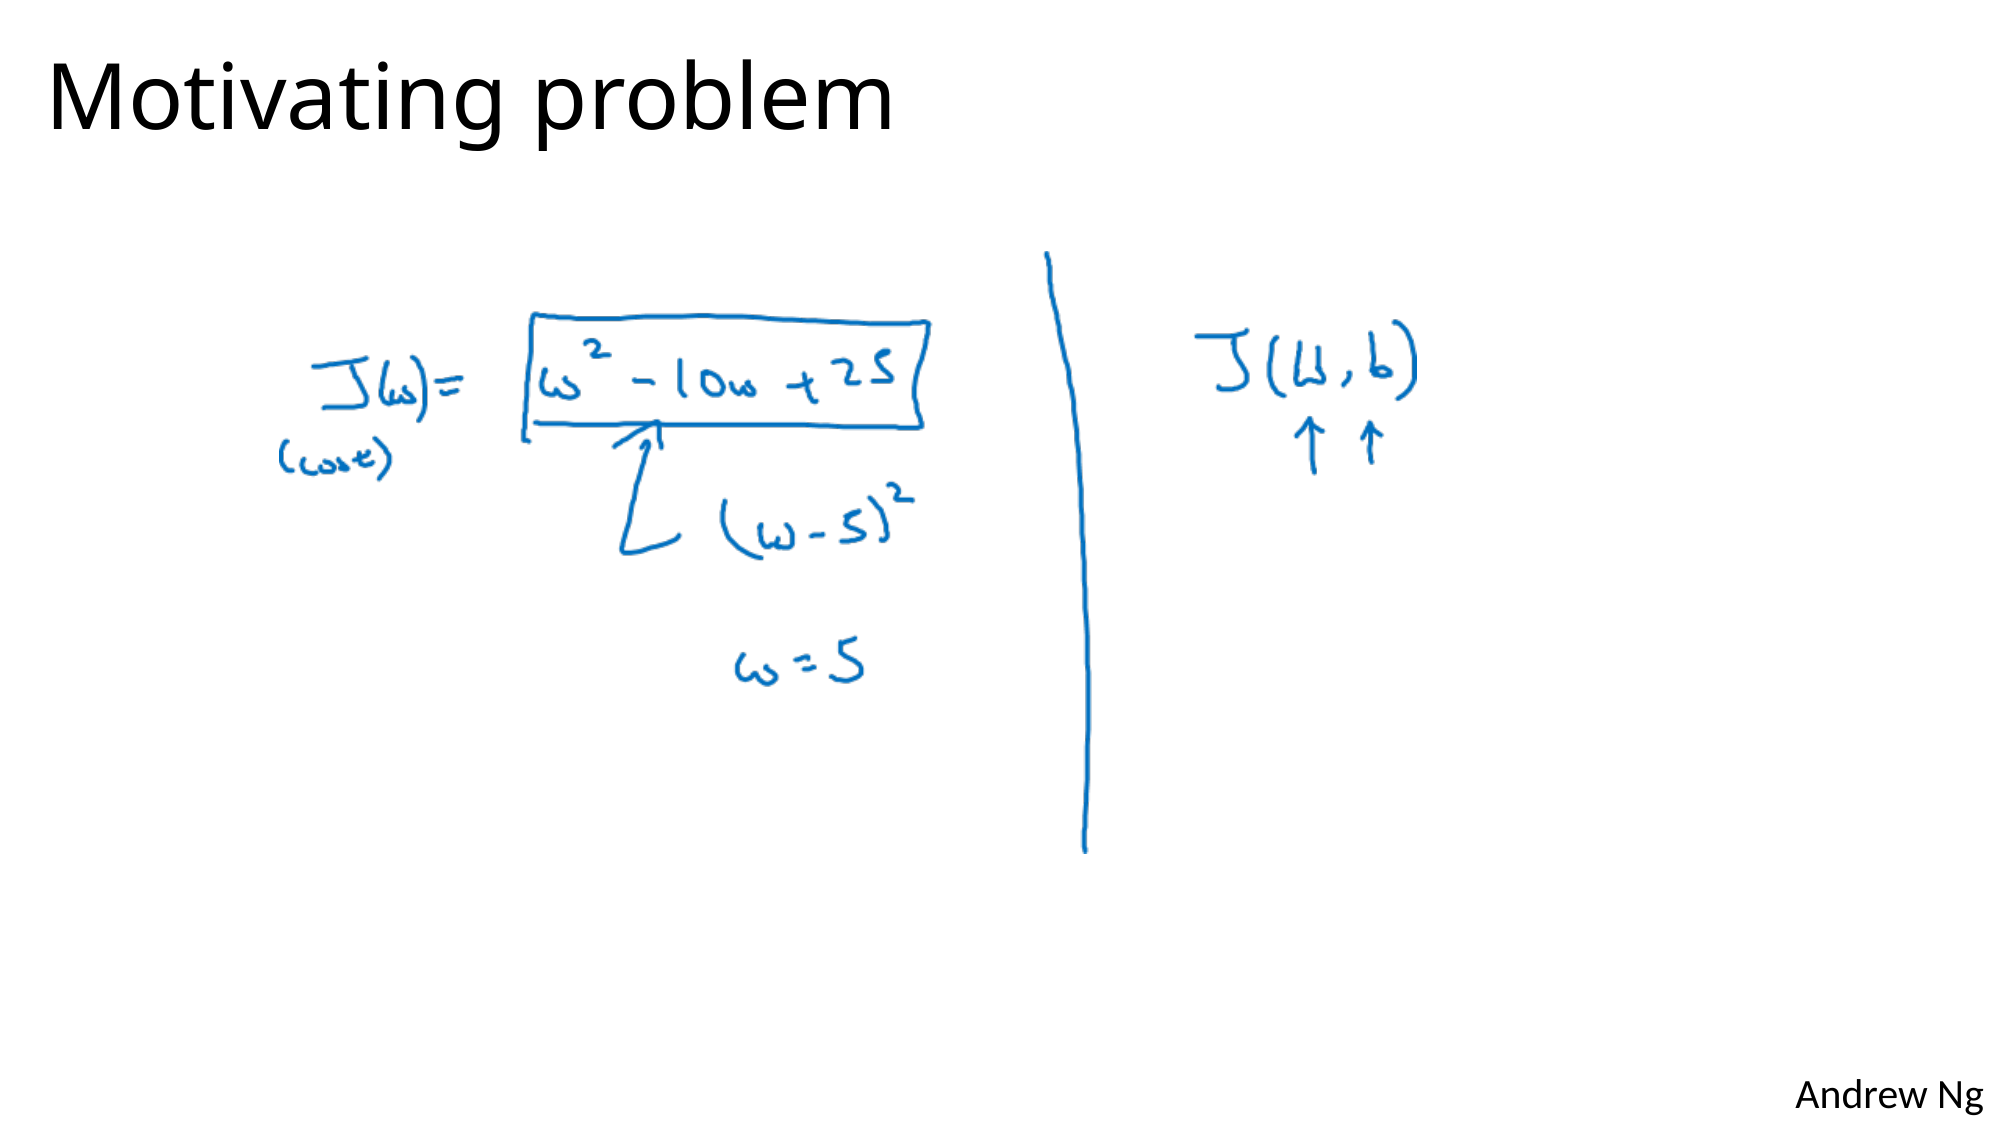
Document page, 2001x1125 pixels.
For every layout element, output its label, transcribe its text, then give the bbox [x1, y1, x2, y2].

title Motivating problem [30, 29, 1755, 248]
picture [279, 251, 1417, 854]
